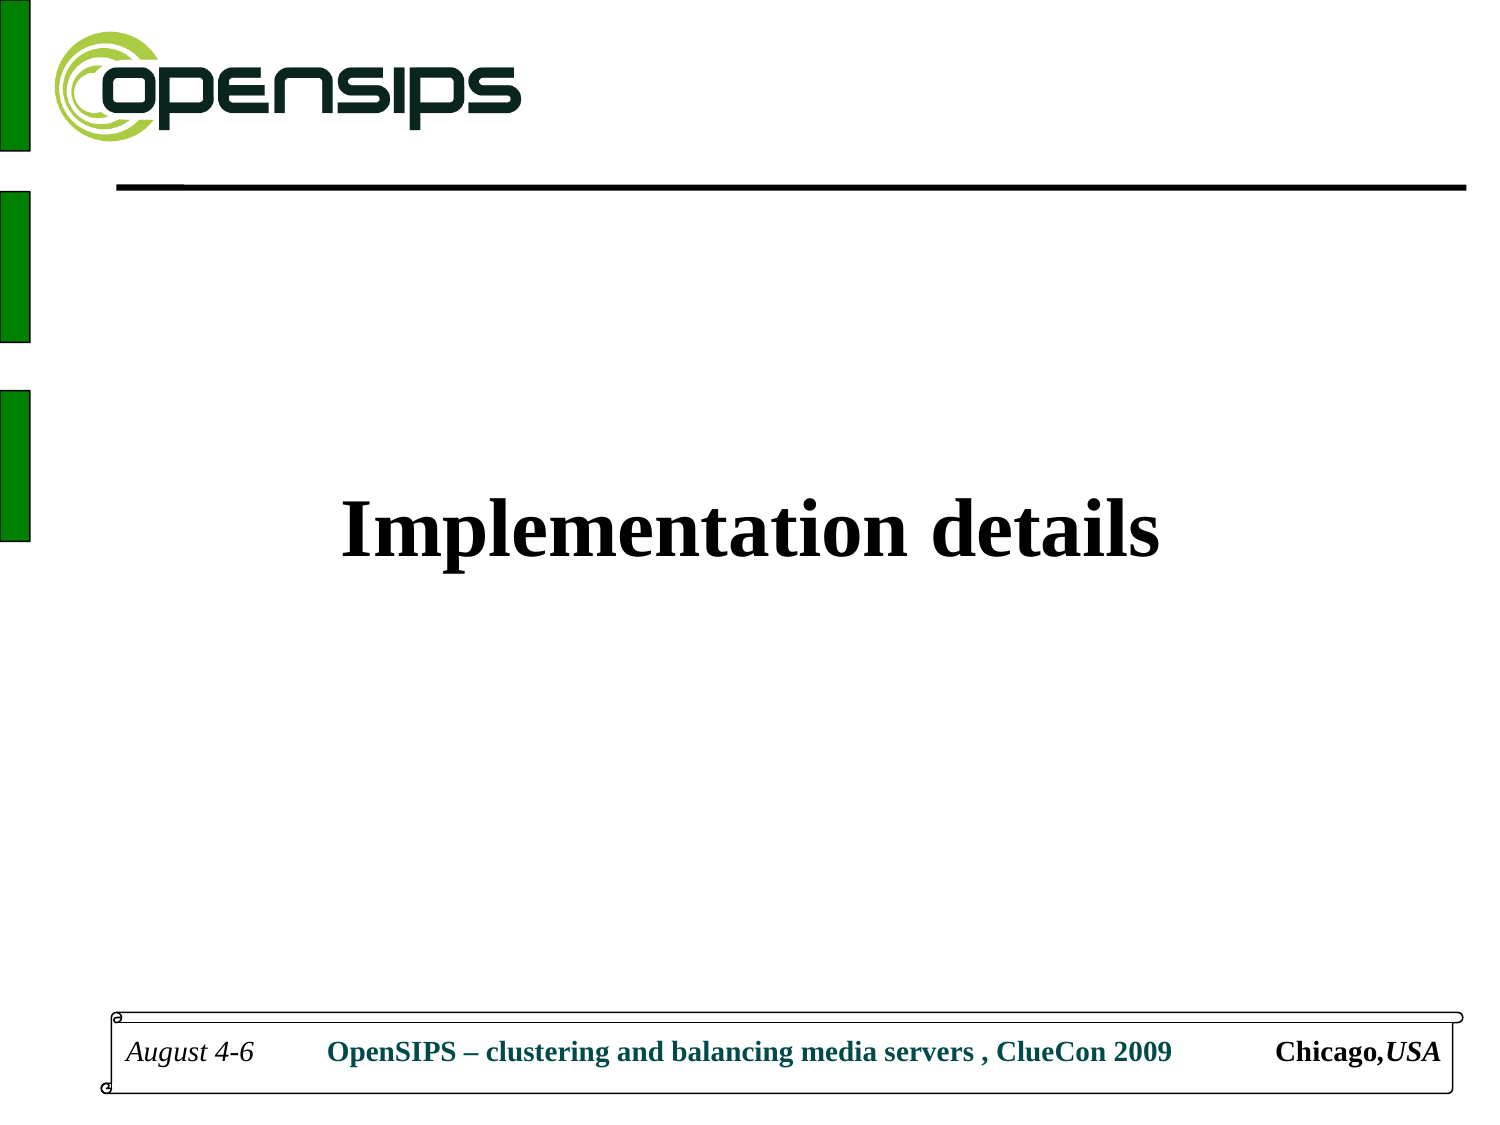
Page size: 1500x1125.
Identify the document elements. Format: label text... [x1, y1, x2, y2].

picture [51, 27, 532, 148]
text_box Implementation details [325, 502, 1188, 610]
